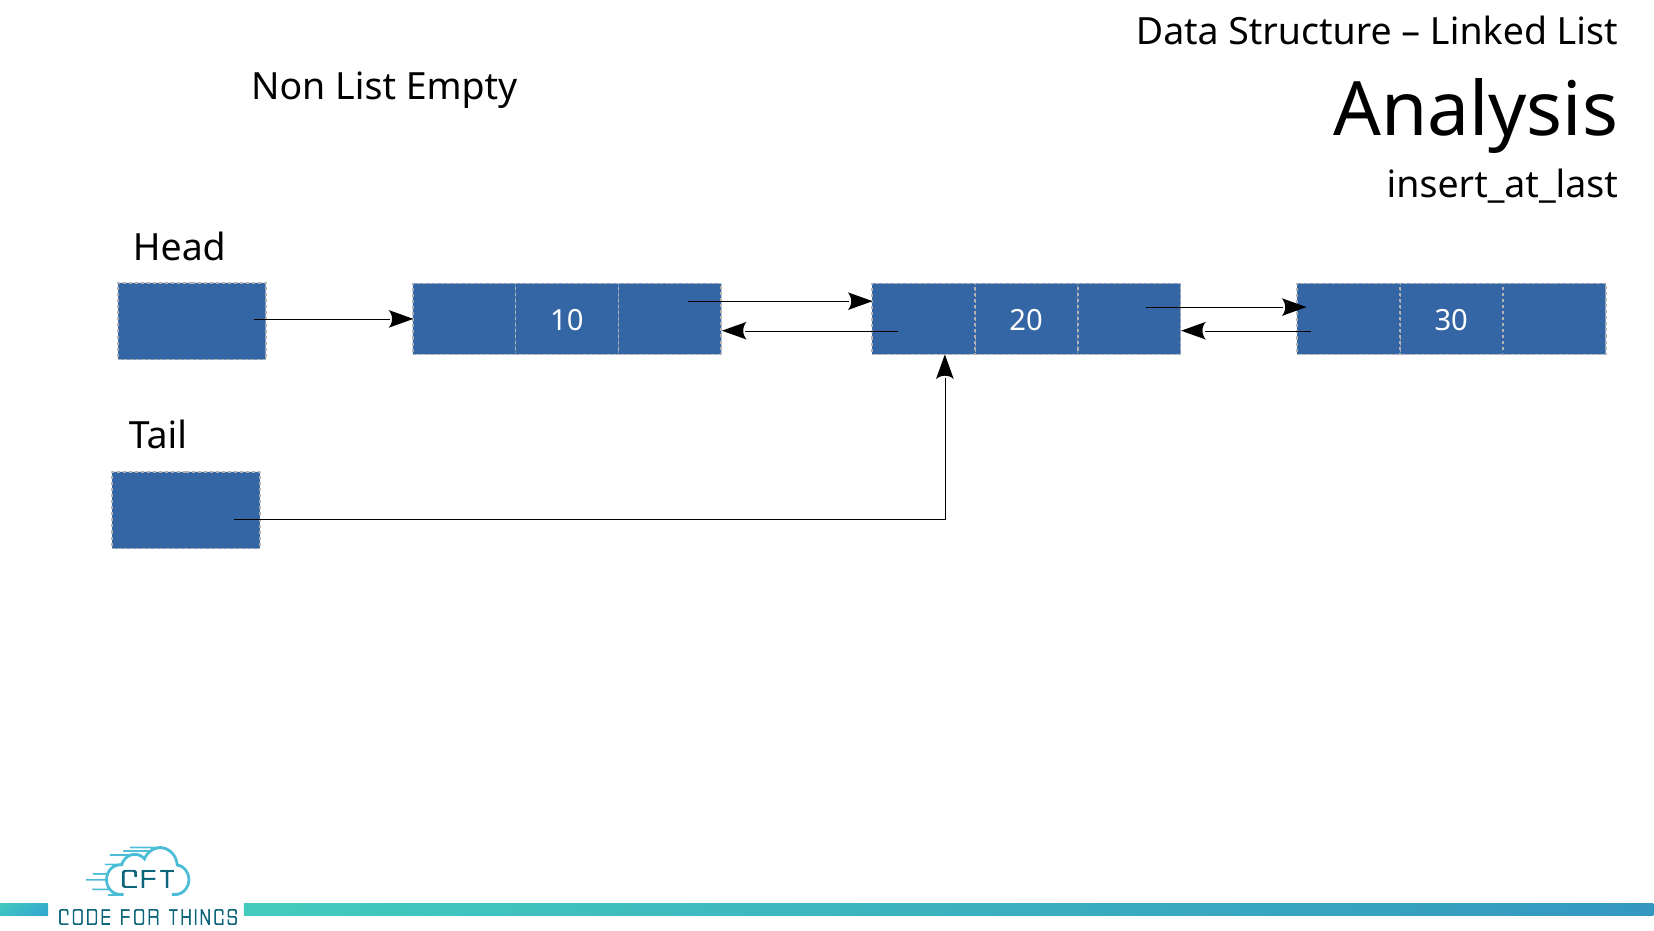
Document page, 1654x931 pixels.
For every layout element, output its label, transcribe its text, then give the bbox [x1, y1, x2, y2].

text_box [872, 283, 975, 355]
picture [59, 846, 237, 925]
text_box [1077, 283, 1181, 355]
text_box Head [118, 212, 285, 293]
text_box 30 [1401, 283, 1502, 355]
text_box Tail [114, 401, 237, 468]
text_box [1502, 283, 1606, 355]
text_box Non List Empty [236, 52, 662, 119]
text_box [118, 293, 266, 360]
text_box [412, 283, 516, 355]
text_box 20 [975, 283, 1077, 355]
text_box [112, 471, 260, 549]
text_box [1297, 283, 1401, 355]
title Data Structure – Linked List Analysis insert_at_last [1099, 0, 1619, 216]
text_box [618, 283, 722, 355]
text_box 10 [516, 283, 618, 355]
